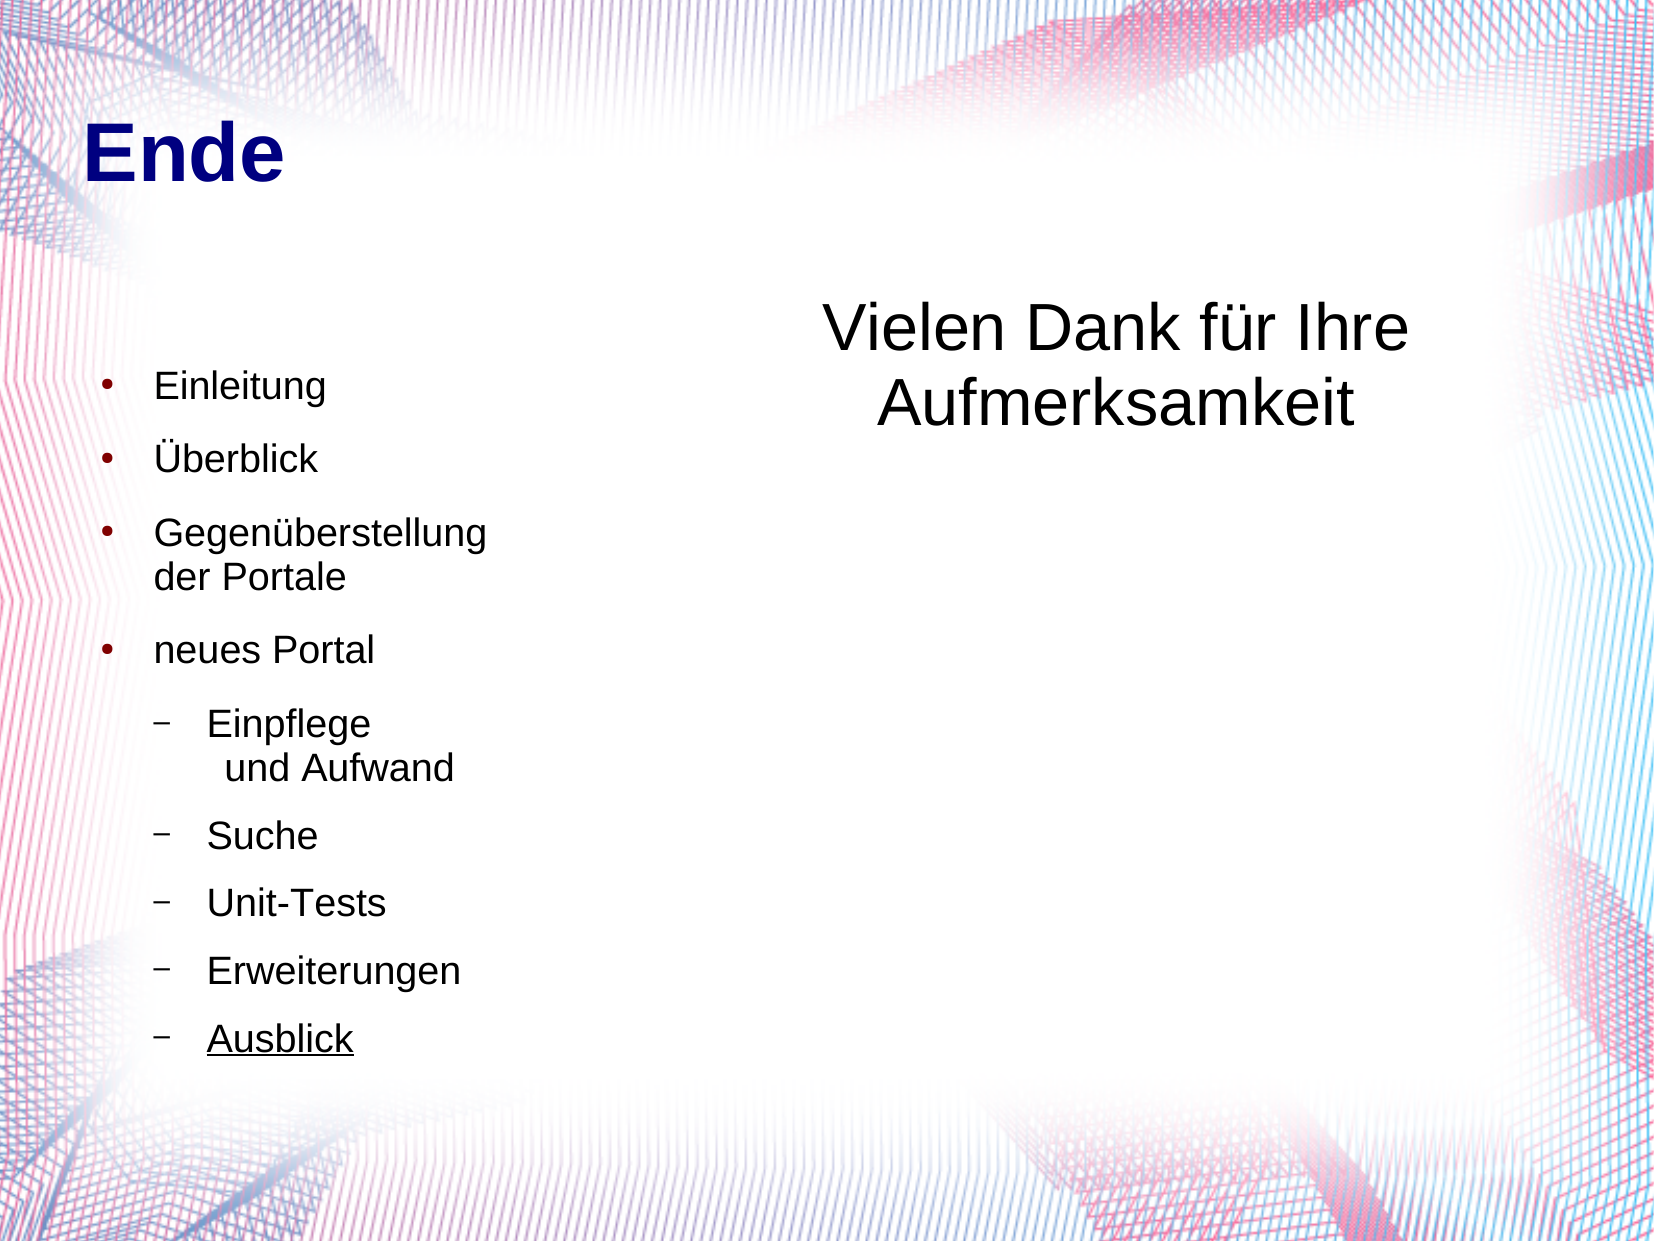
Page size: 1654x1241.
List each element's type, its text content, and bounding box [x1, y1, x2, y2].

title Ende [82, 49, 1571, 257]
list Vielen Dank für Ihre Aufmerksamkeit [590, 290, 1572, 1109]
picture [0, 0, 1654, 1241]
list Einleitung Überblick Gegenüberstellung der Portale neues Portal Einpflege und Aufwand Suche Unit-Tests Erweiterungen Ausblick [82, 290, 520, 1109]
